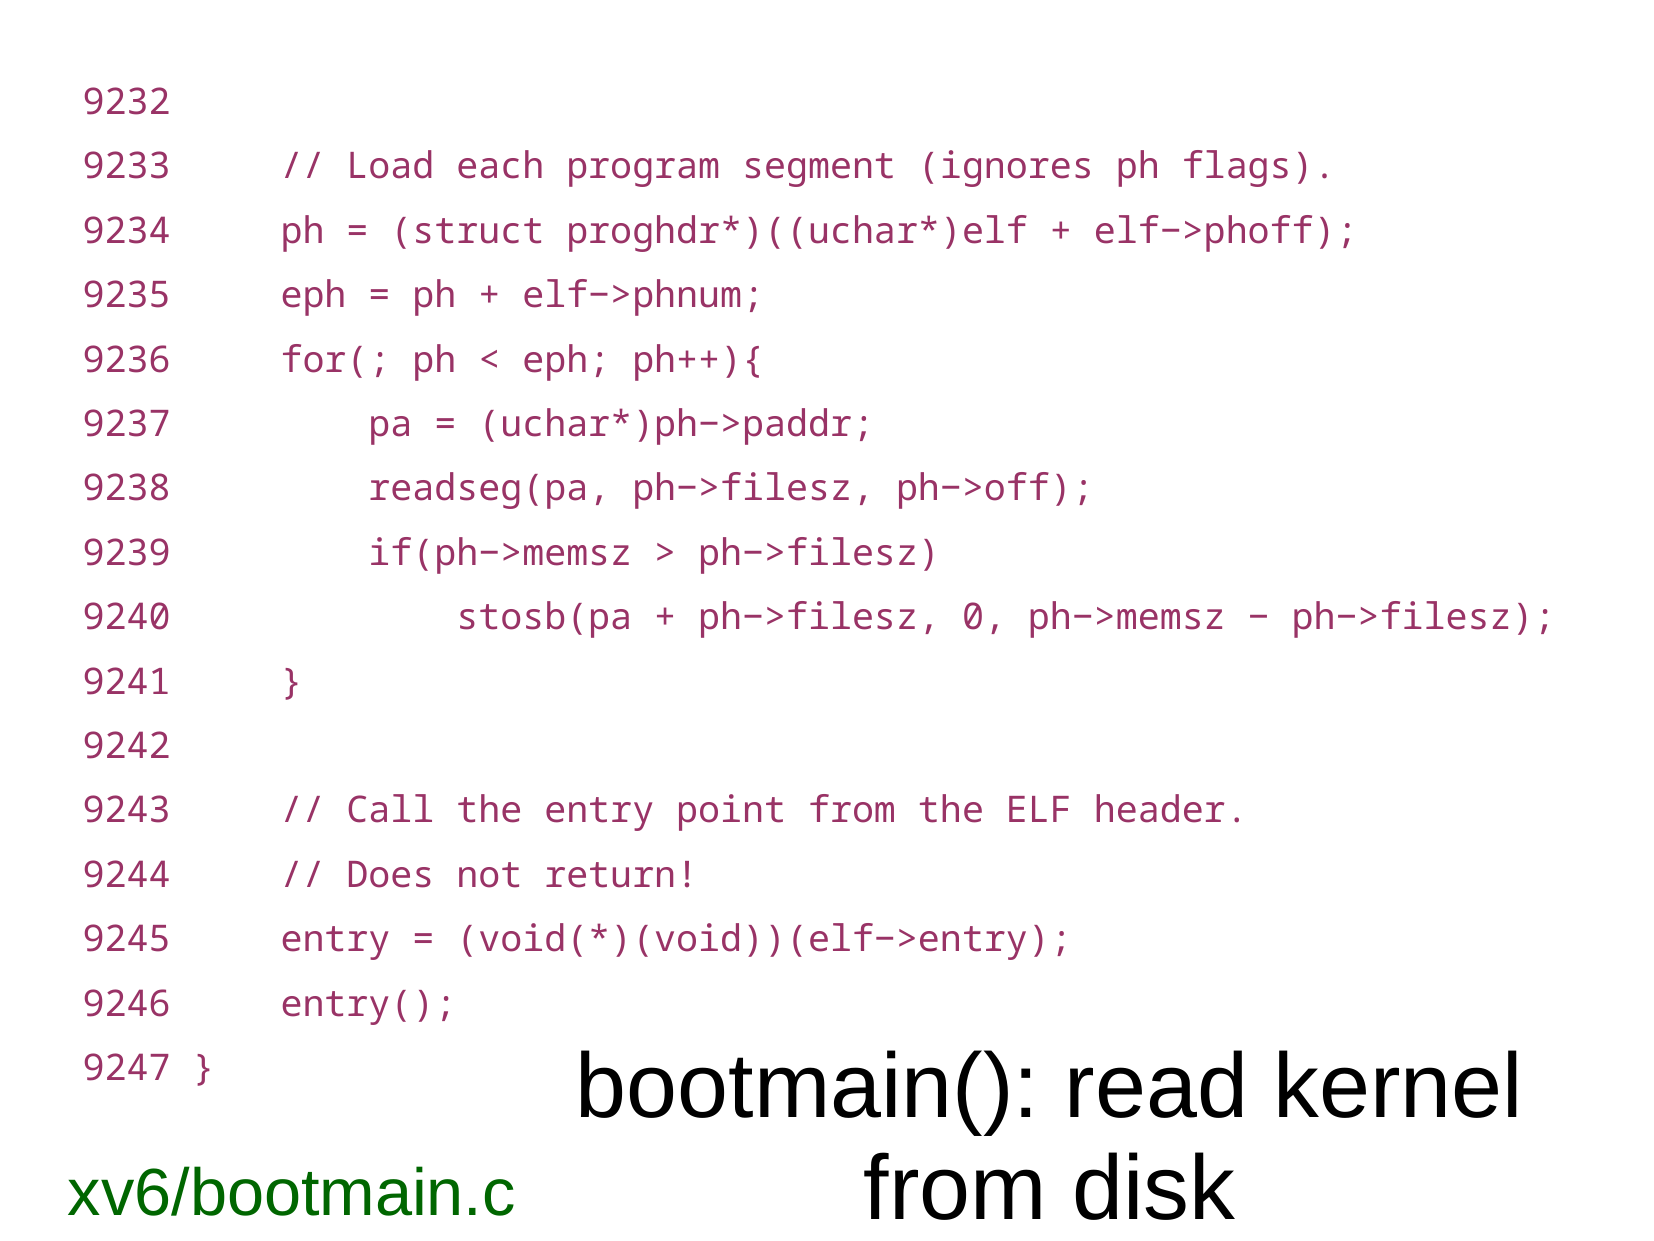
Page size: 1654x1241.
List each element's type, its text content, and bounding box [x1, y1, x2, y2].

list 9232 9233 // Load each program segment (ignores ph flags). 9234 ph = (struct proghdr*)((uchar*)elf + elf−>phoff); 9235 eph = ph + elf−>phnum; 9236 for(; ph < eph; ph++){ 9237 pa = (uchar*)ph−>paddr; 9238 readseg(pa, ph−>filesz, ph−>off); 9239 if(ph−>memsz > ph−>filesz) 9240 stosb(pa + ph−>filesz, 0, ph−>memsz − ph−>filesz); 9241 } 9242 9243 // Call the entry point from the ELF header. 9244 // Does not return! 9245 entry = (void(*)(void))(elf−>entry); 9246 entry(); 9247 } [82, 75, 1571, 1148]
title bootmain(): read kernel from disk [487, 1033, 1613, 1241]
text_box xv6/bootmain.c [53, 1148, 638, 1238]
